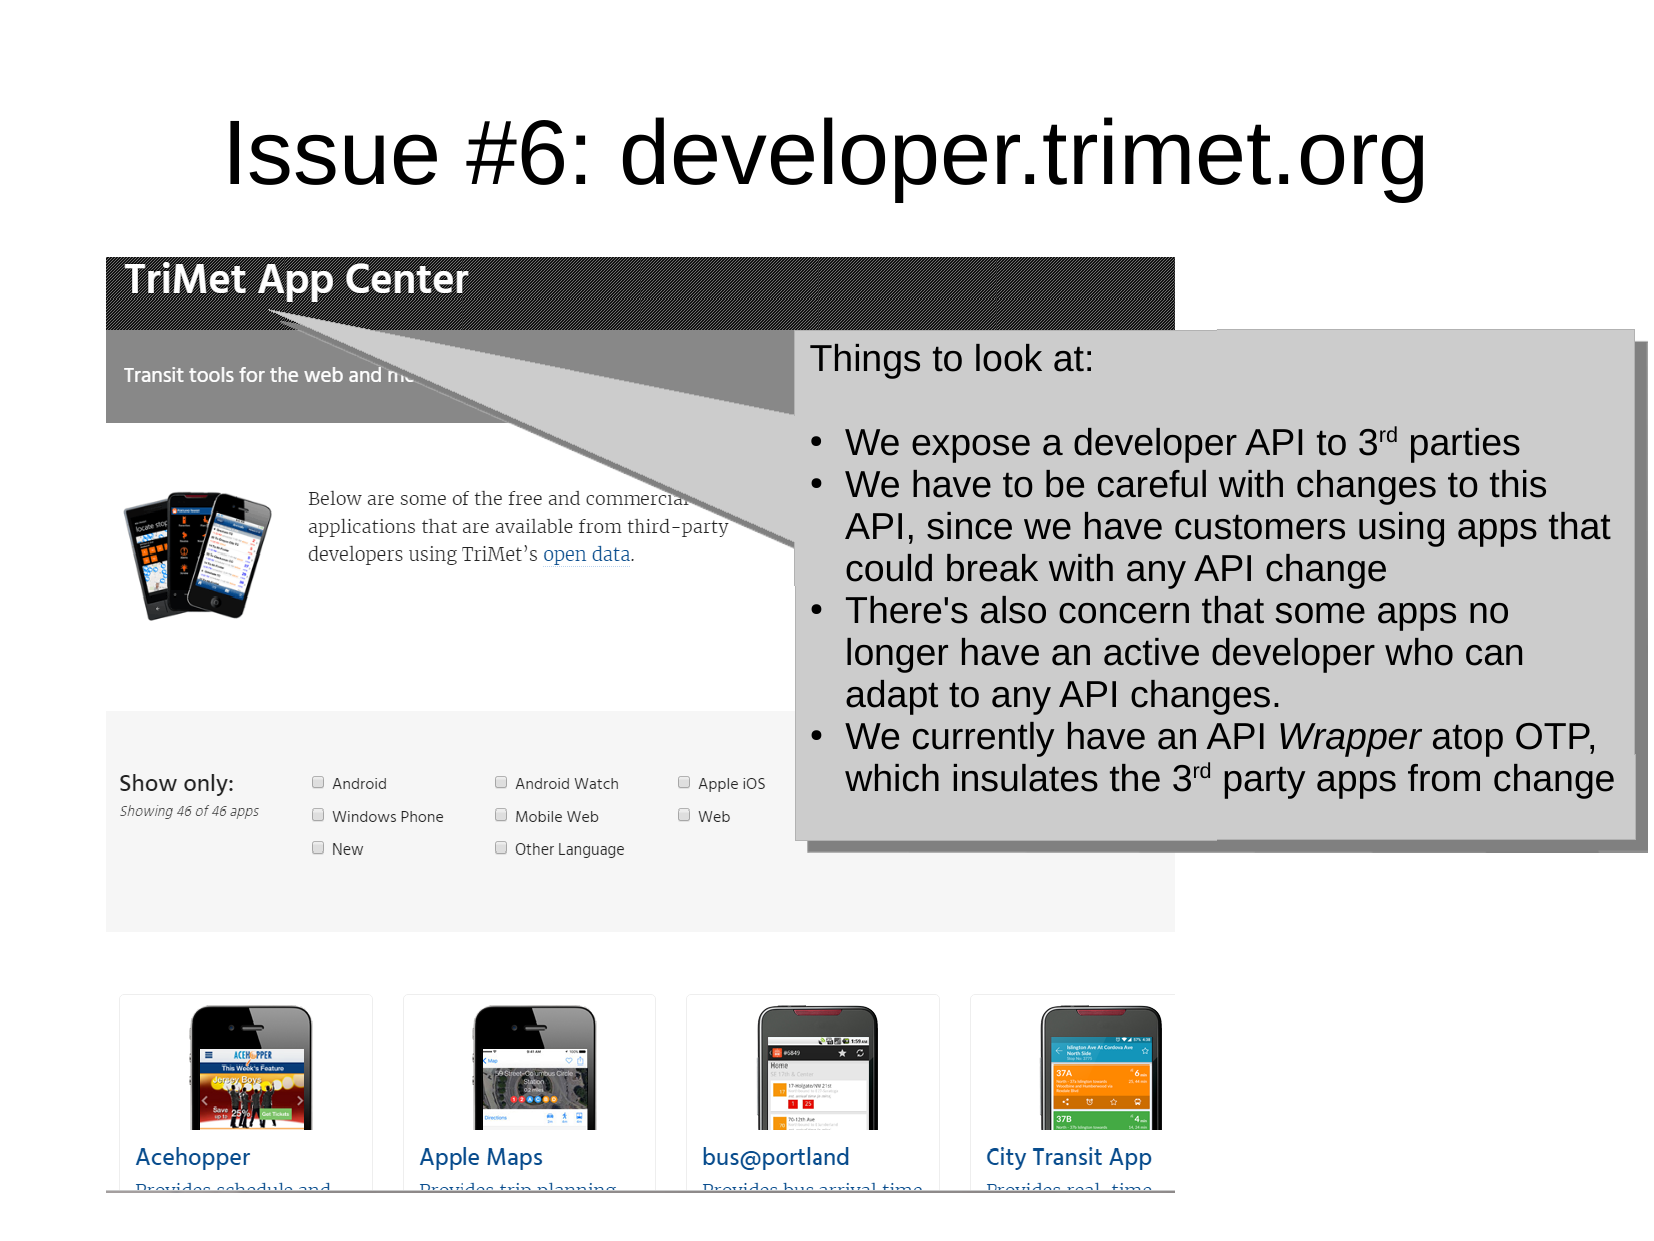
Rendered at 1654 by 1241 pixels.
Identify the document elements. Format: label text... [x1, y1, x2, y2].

text_box Things to look at: We expose a developer API to 3rd parties We have to be careful with changes to this API, since we have customers using apps that could break with any API change There's also concern that some apps no longer have an active developer who can adapt to any API changes. We currently have an API Wrapper atop OTP, which insulates the 3rd party apps from change [268, 309, 1636, 841]
title Issue #6: developer.trimet.org [82, 49, 1571, 257]
picture [106, 257, 1175, 1193]
